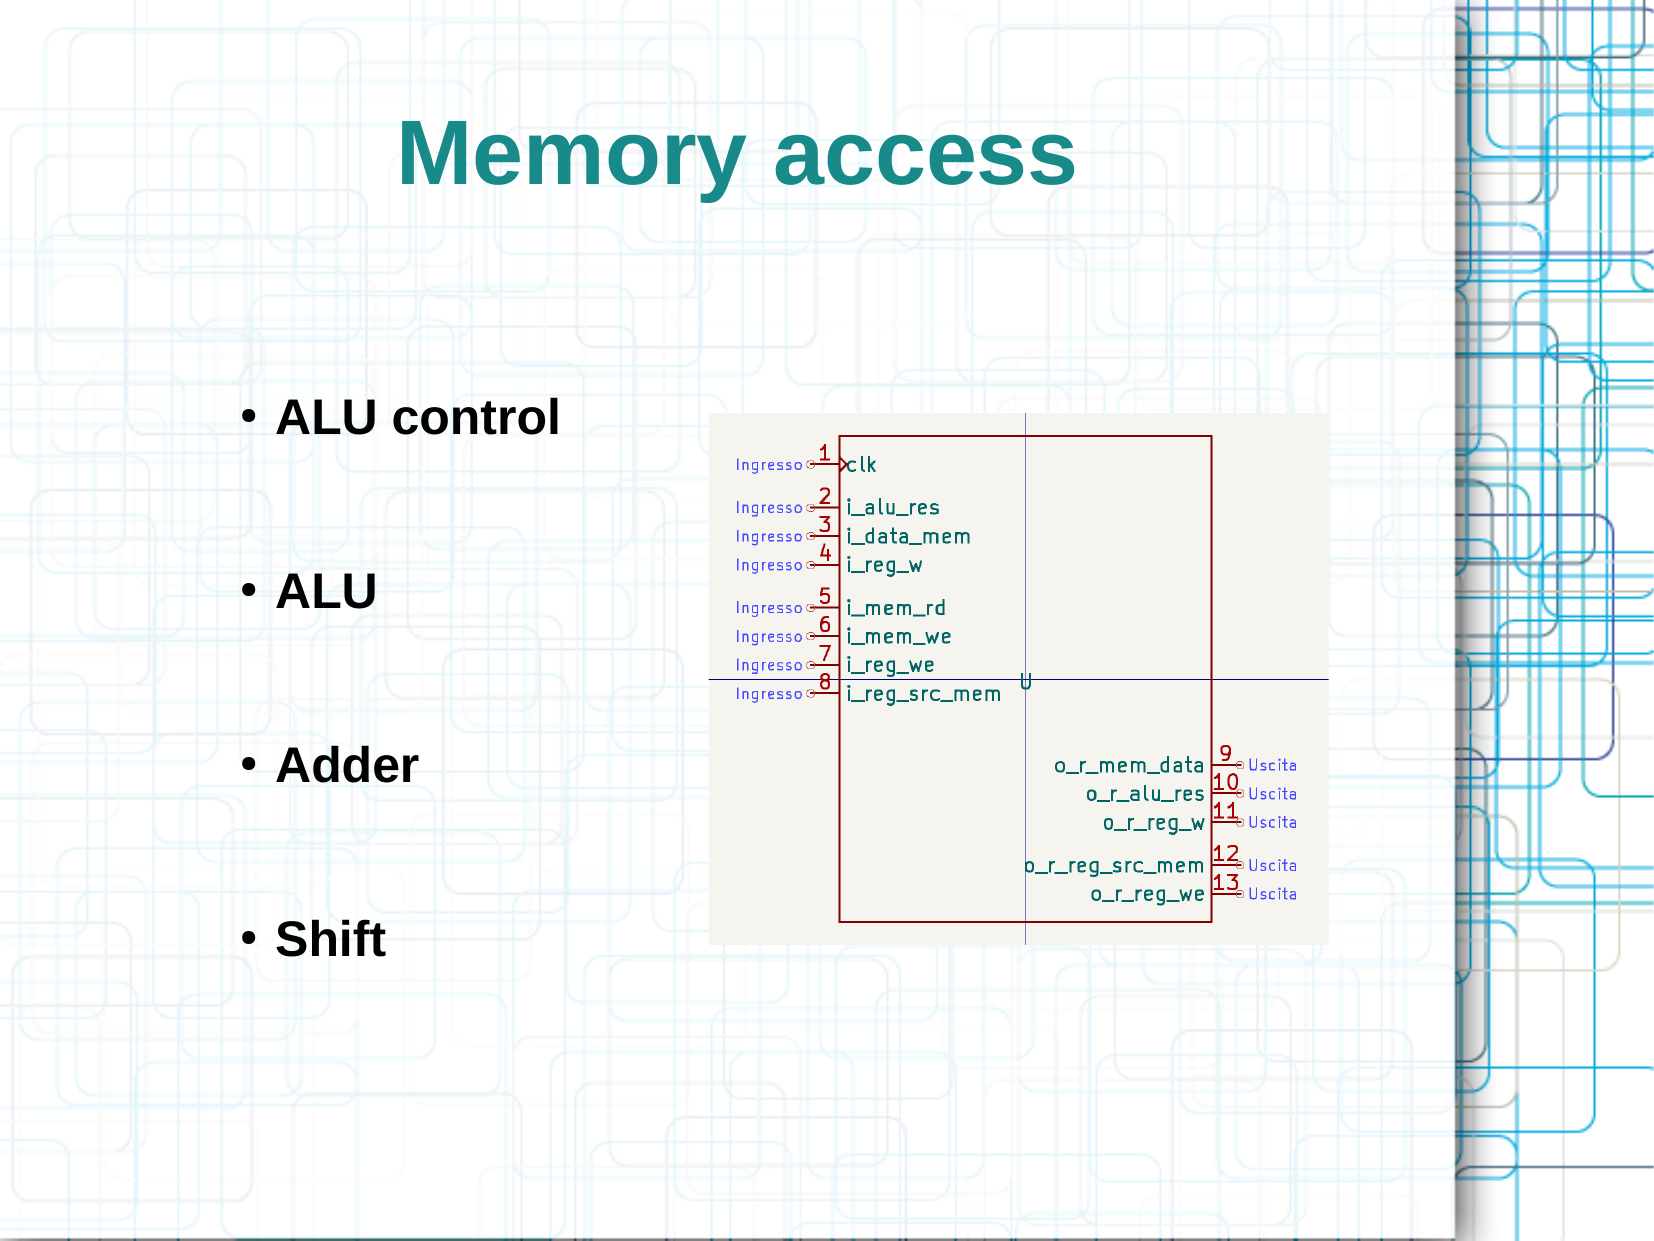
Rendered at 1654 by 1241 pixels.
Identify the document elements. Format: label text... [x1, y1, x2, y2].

title Memory access [59, 49, 1418, 257]
picture [0, 0, 1654, 1241]
text_box ALU control ALU Adder Shift [225, 382, 577, 975]
